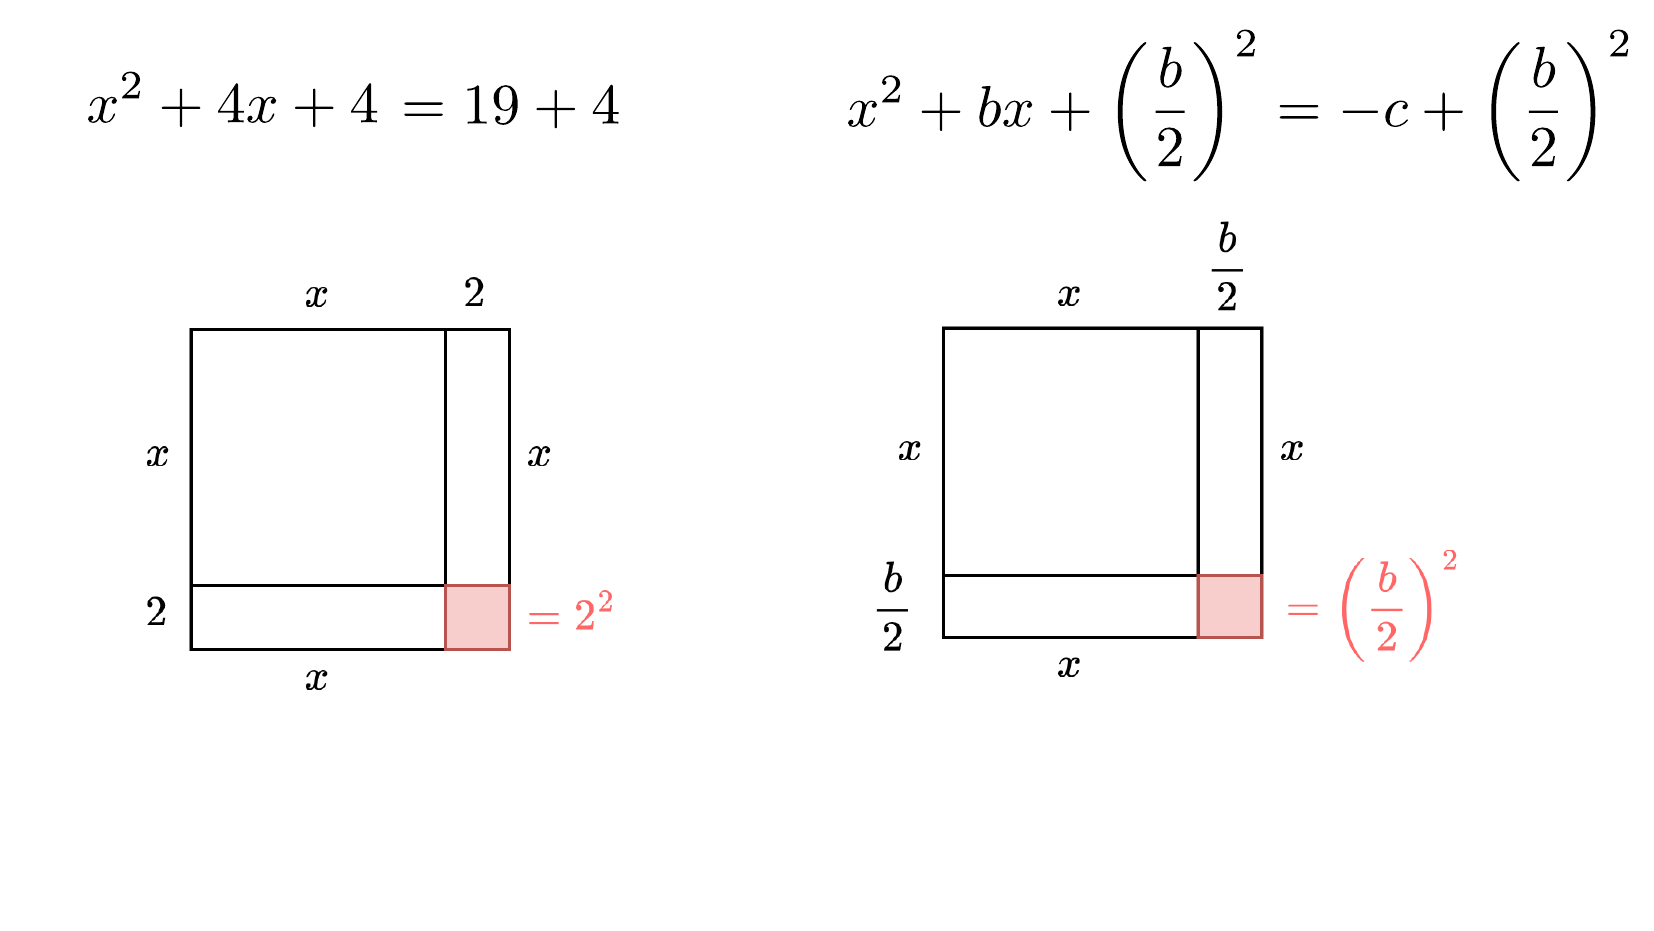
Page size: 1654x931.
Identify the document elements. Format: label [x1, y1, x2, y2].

text_box [848, 29, 1629, 182]
text_box [87, 71, 378, 128]
picture [814, 184, 1486, 858]
text_box [403, 84, 619, 129]
picture [62, 200, 733, 875]
